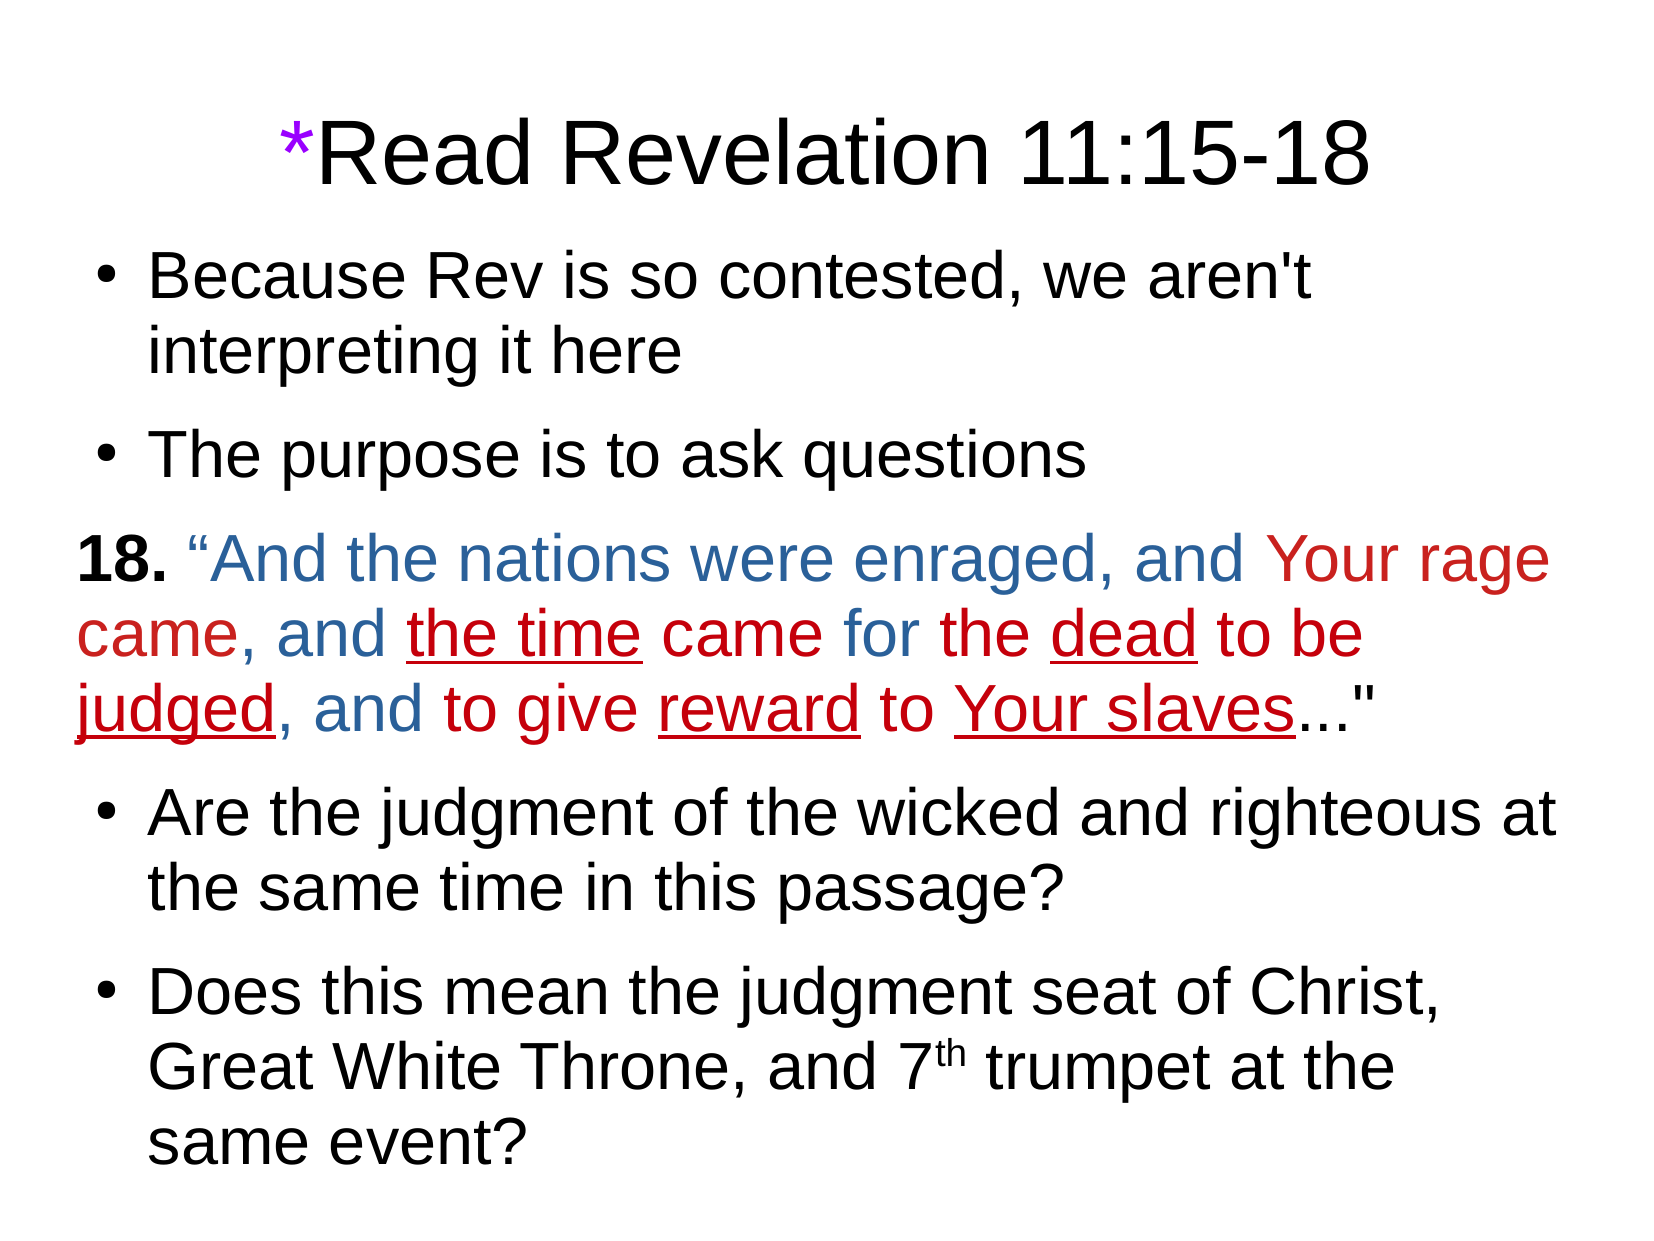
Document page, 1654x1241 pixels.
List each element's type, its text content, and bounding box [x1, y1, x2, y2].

list Because Rev is so contested, we aren't interpreting it here The purpose is to ask questions 18. “And the nations were enraged, and Your rage came, and the time came for the dead to be judged, and to give reward to Your slaves..." Are the judgment of the wicked and righteous at the same time in this passage? Does this mean the judgment seat of Christ, Great White Throne, and 7th trumpet at the same event? [76, 238, 1565, 1182]
title *Read Revelation 11:15-18 [82, 49, 1571, 257]
